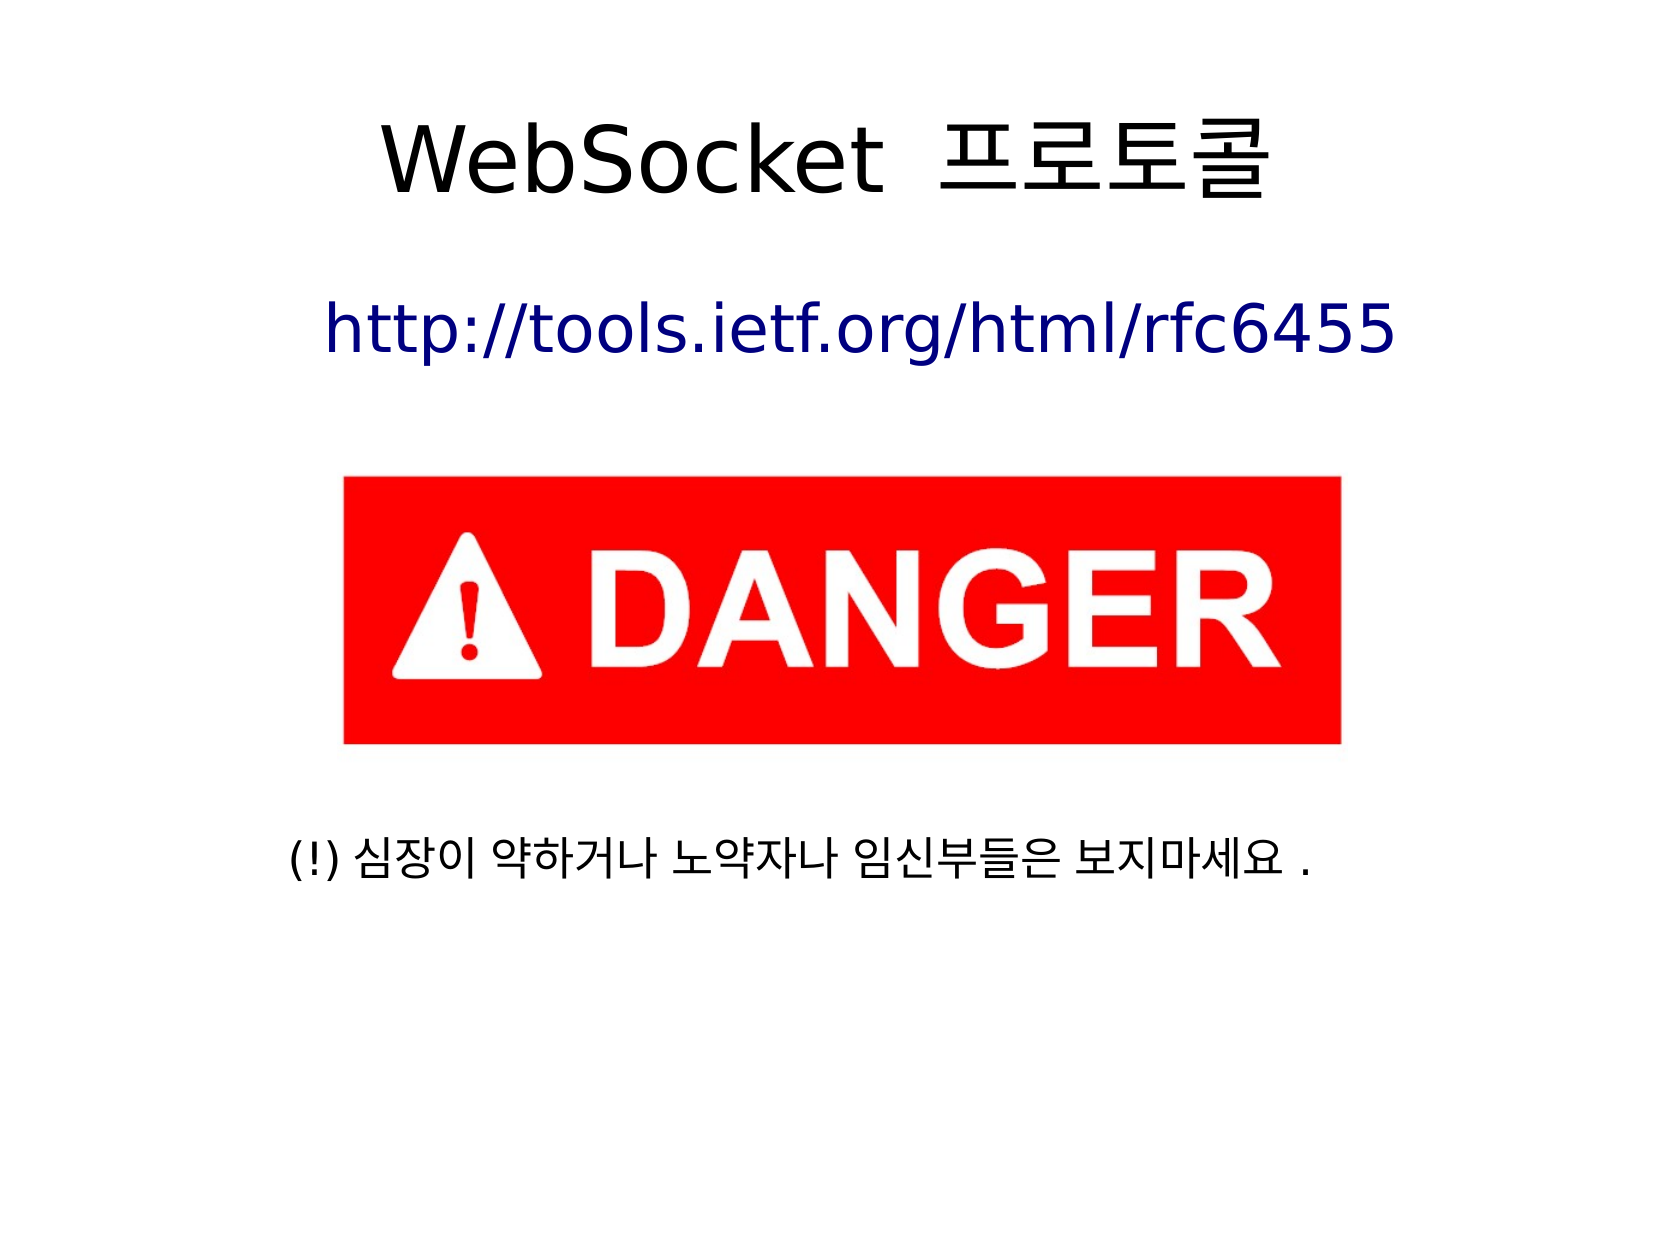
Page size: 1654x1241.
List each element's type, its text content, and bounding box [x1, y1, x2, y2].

text_box (!)심장이 약하거나 노약자나 임신부들은 보지마세요. [272, 814, 1408, 892]
list http://tools.ietf.org/html/rfc6455 [82, 290, 1571, 1010]
title WebSocket 프로토콜 [82, 49, 1571, 257]
picture [337, 376, 1348, 814]
